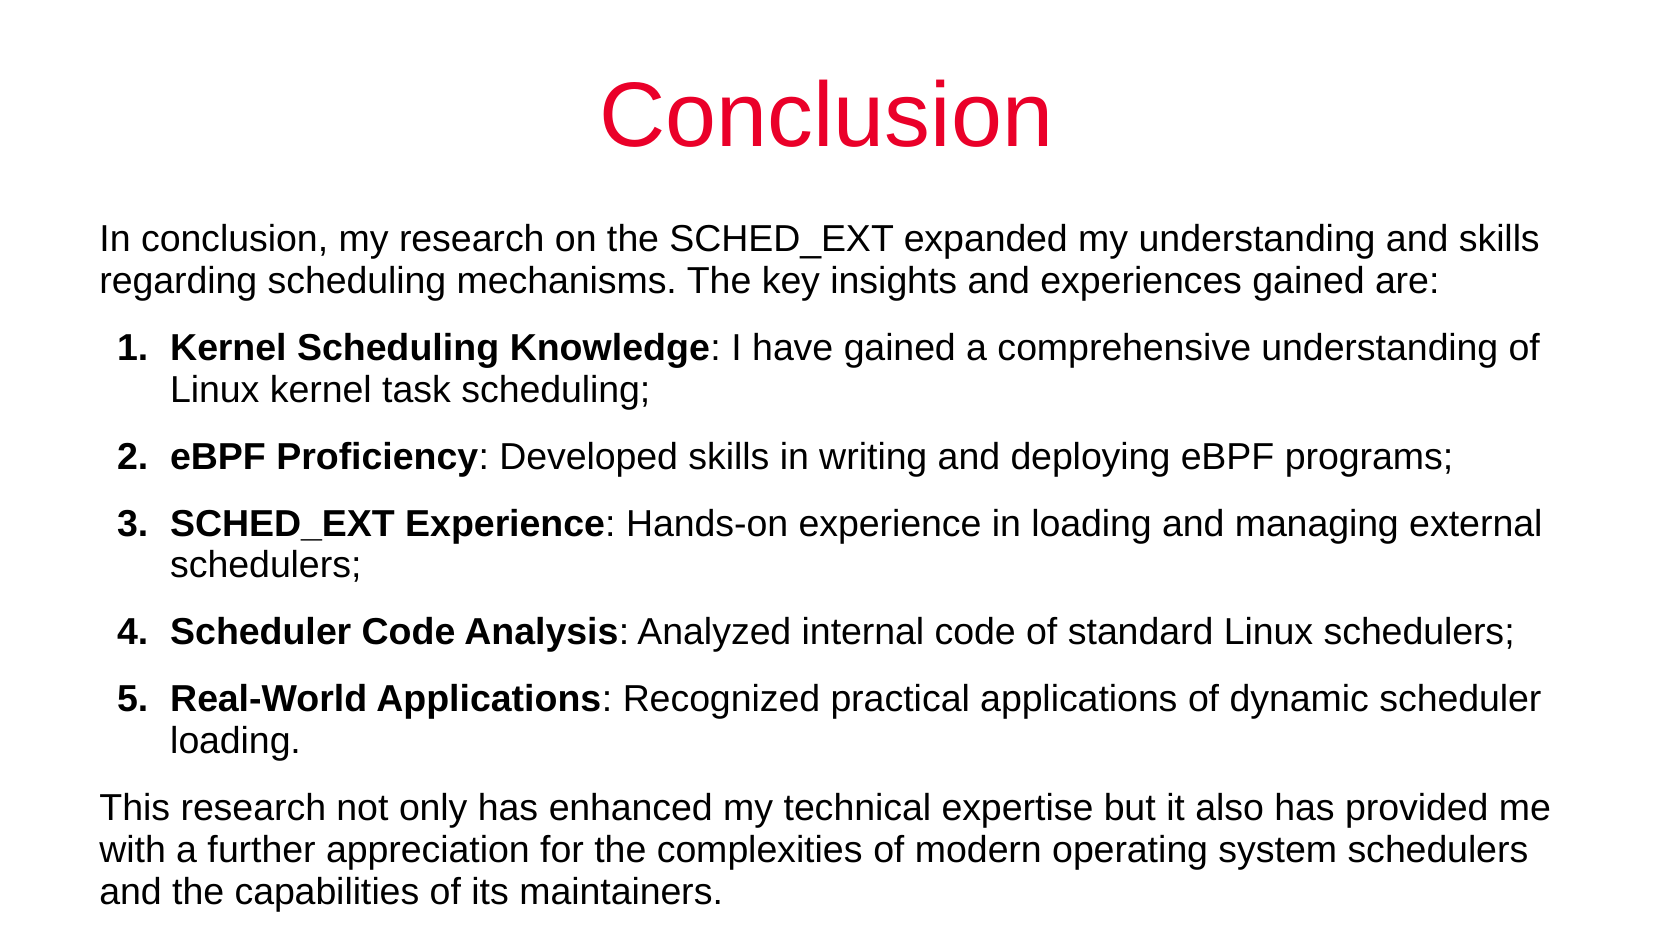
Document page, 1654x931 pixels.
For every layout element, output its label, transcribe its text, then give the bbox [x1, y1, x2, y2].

list In conclusion, my research on the SCHED_EXT expanded my understanding and skills regarding scheduling mechanisms. The key insights and experiences gained are: Kernel Scheduling Knowledge: I have gained a comprehensive understanding of Linux kernel task scheduling; eBPF Proficiency: Developed skills in writing and deploying eBPF programs; SCHED_EXT Experience: Hands-on experience in loading and managing external schedulers; Scheduler Code Analysis: Analyzed internal code of standard Linux schedulers; Real-World Applications: Recognized practical applications of dynamic scheduler loading. This research not only has enhanced my technical expertise but it also has provided me with a further appreciation for the complexities of modern operating system schedulers and the capabilities of its maintainers. [99, 217, 1555, 863]
title Conclusion [82, 37, 1571, 193]
